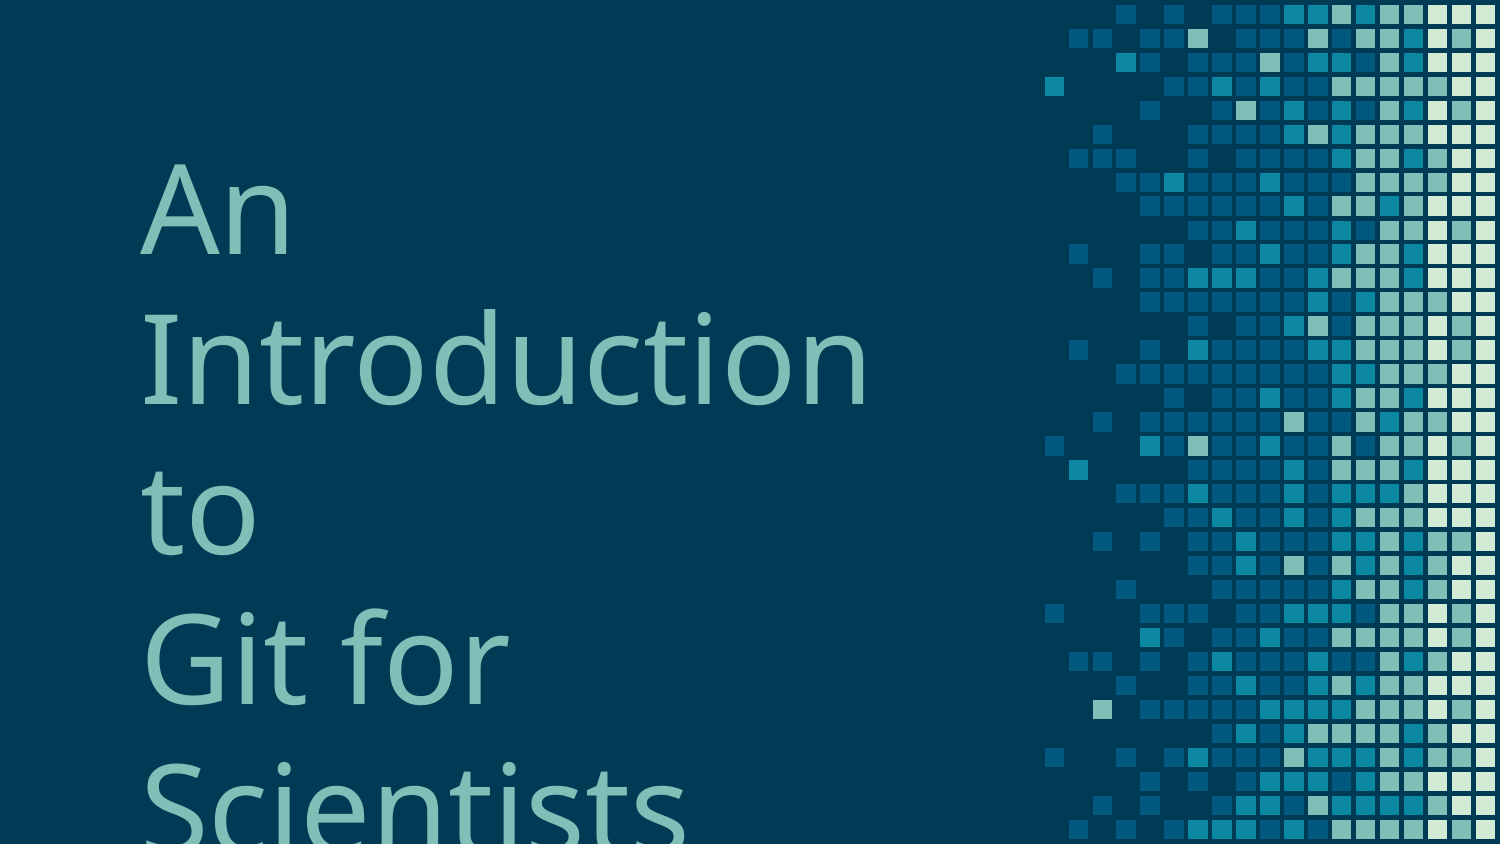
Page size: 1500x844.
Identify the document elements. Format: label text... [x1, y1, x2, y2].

title An Introduction to Git for Scientists Dr. Tim Schäfer ESI for Neuroscience Fries Lab Academy March 06, 2023 [125, 114, 1011, 305]
